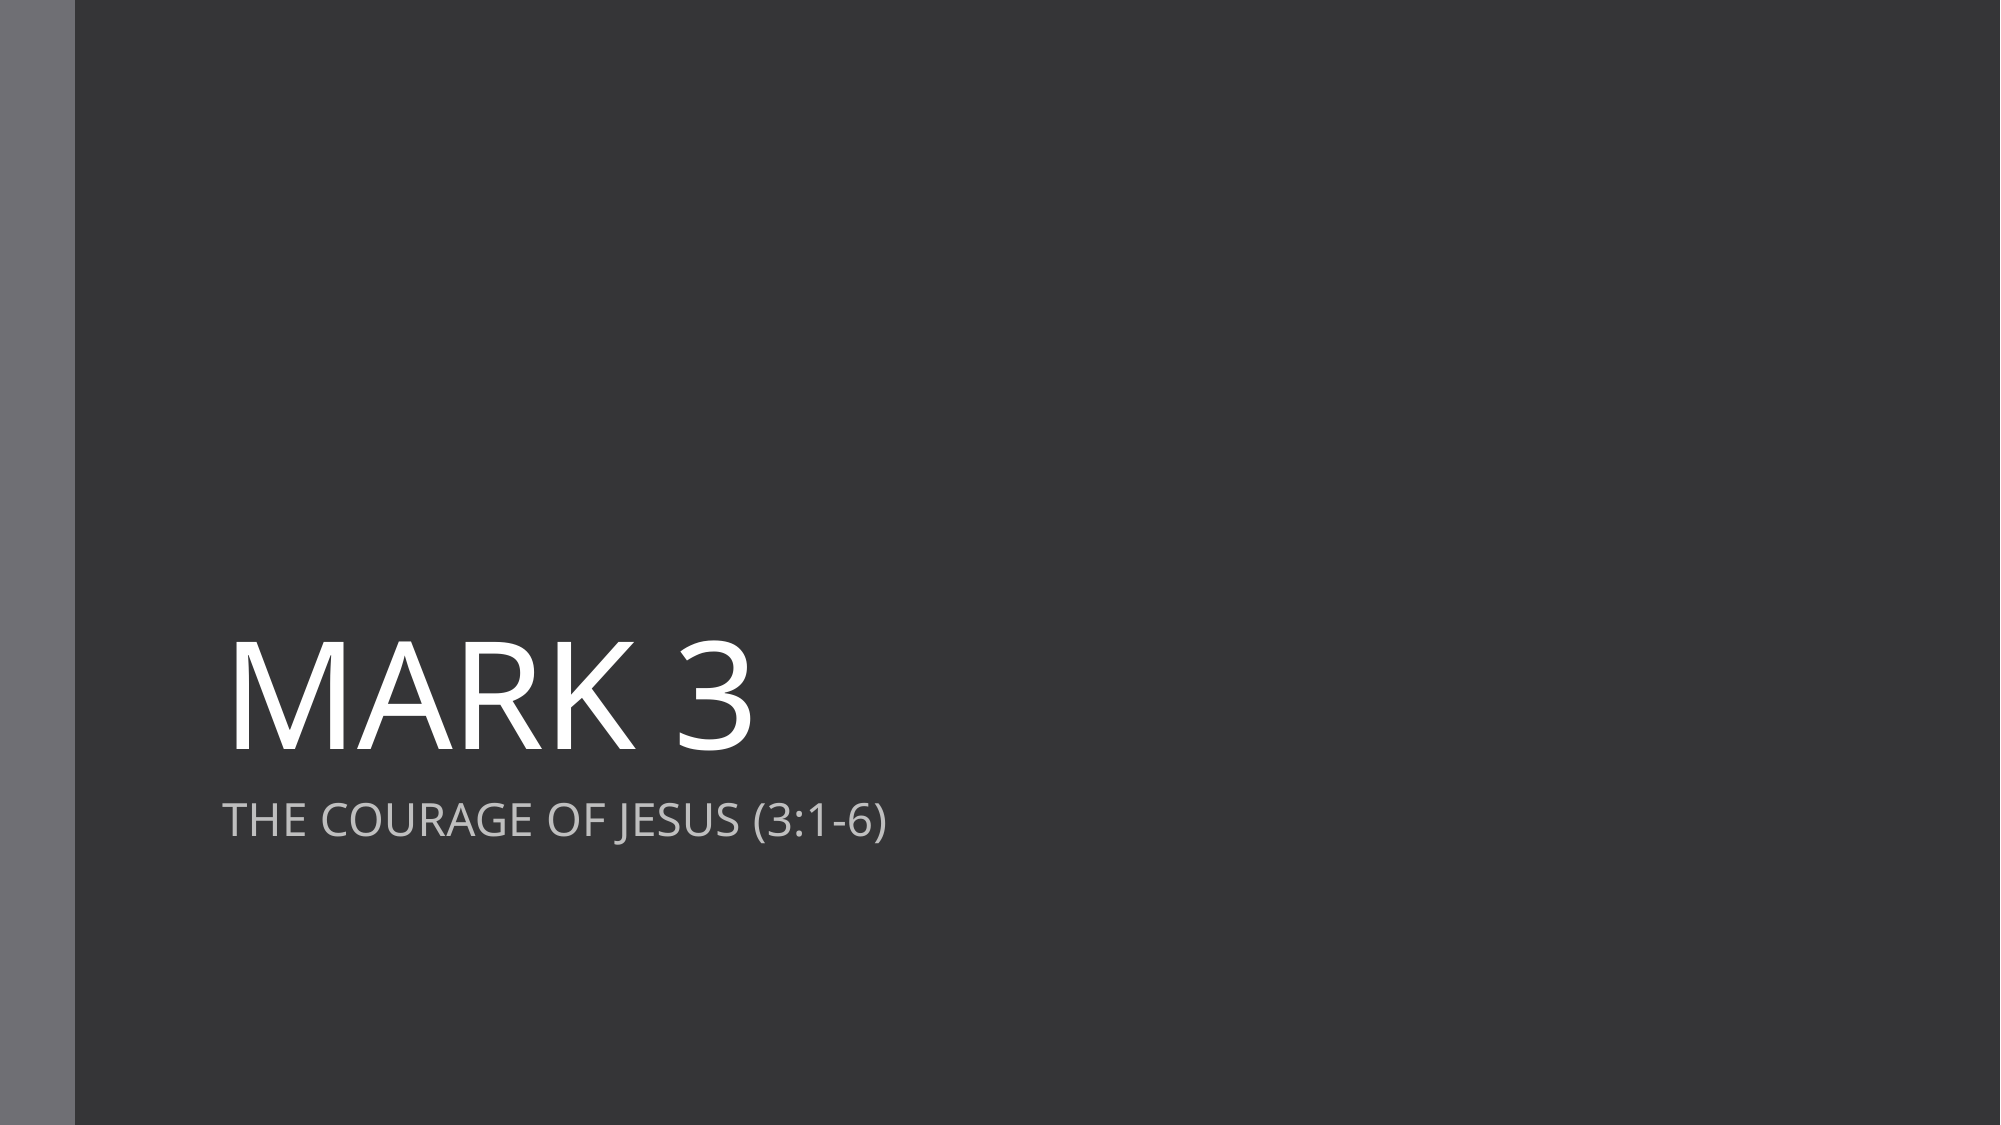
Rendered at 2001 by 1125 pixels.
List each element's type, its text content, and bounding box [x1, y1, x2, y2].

title MARK 3 [206, 124, 1752, 787]
subtitle THE COURAGE OF JESUS (3:1-6) [206, 787, 1752, 1066]
